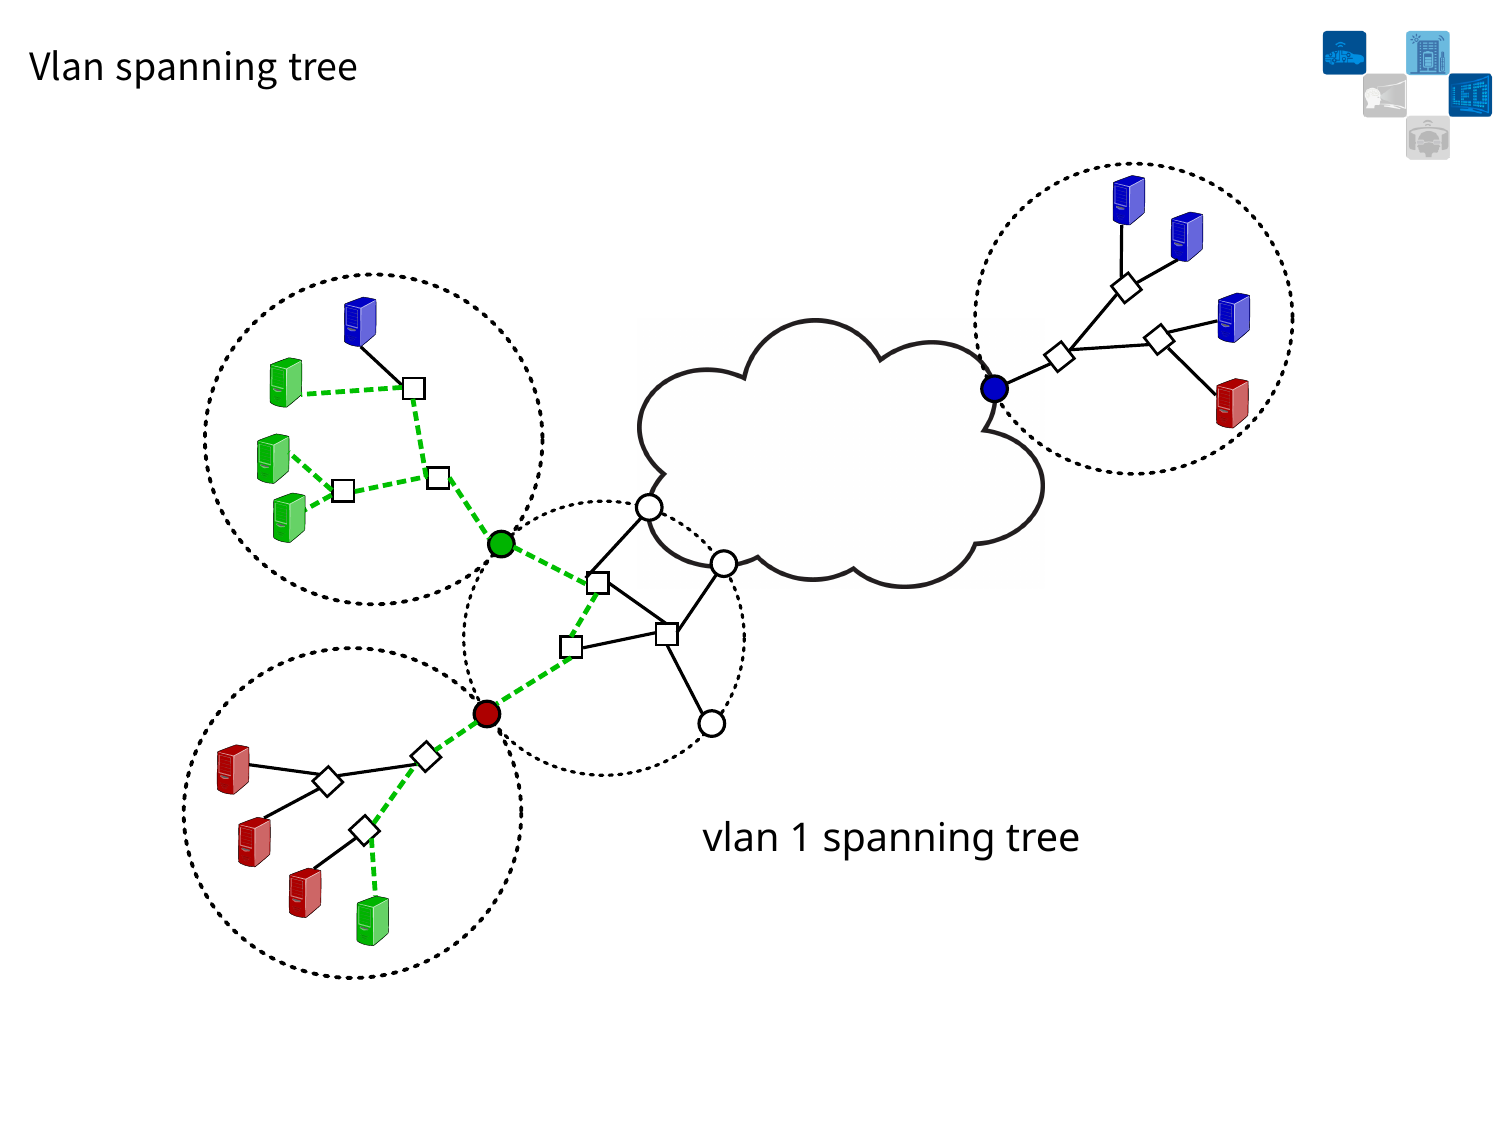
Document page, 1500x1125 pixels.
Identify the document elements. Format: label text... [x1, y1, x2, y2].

title Vlan spanning tree [29, 20, 1380, 108]
picture [1321, 30, 1493, 160]
picture [181, 161, 1295, 980]
